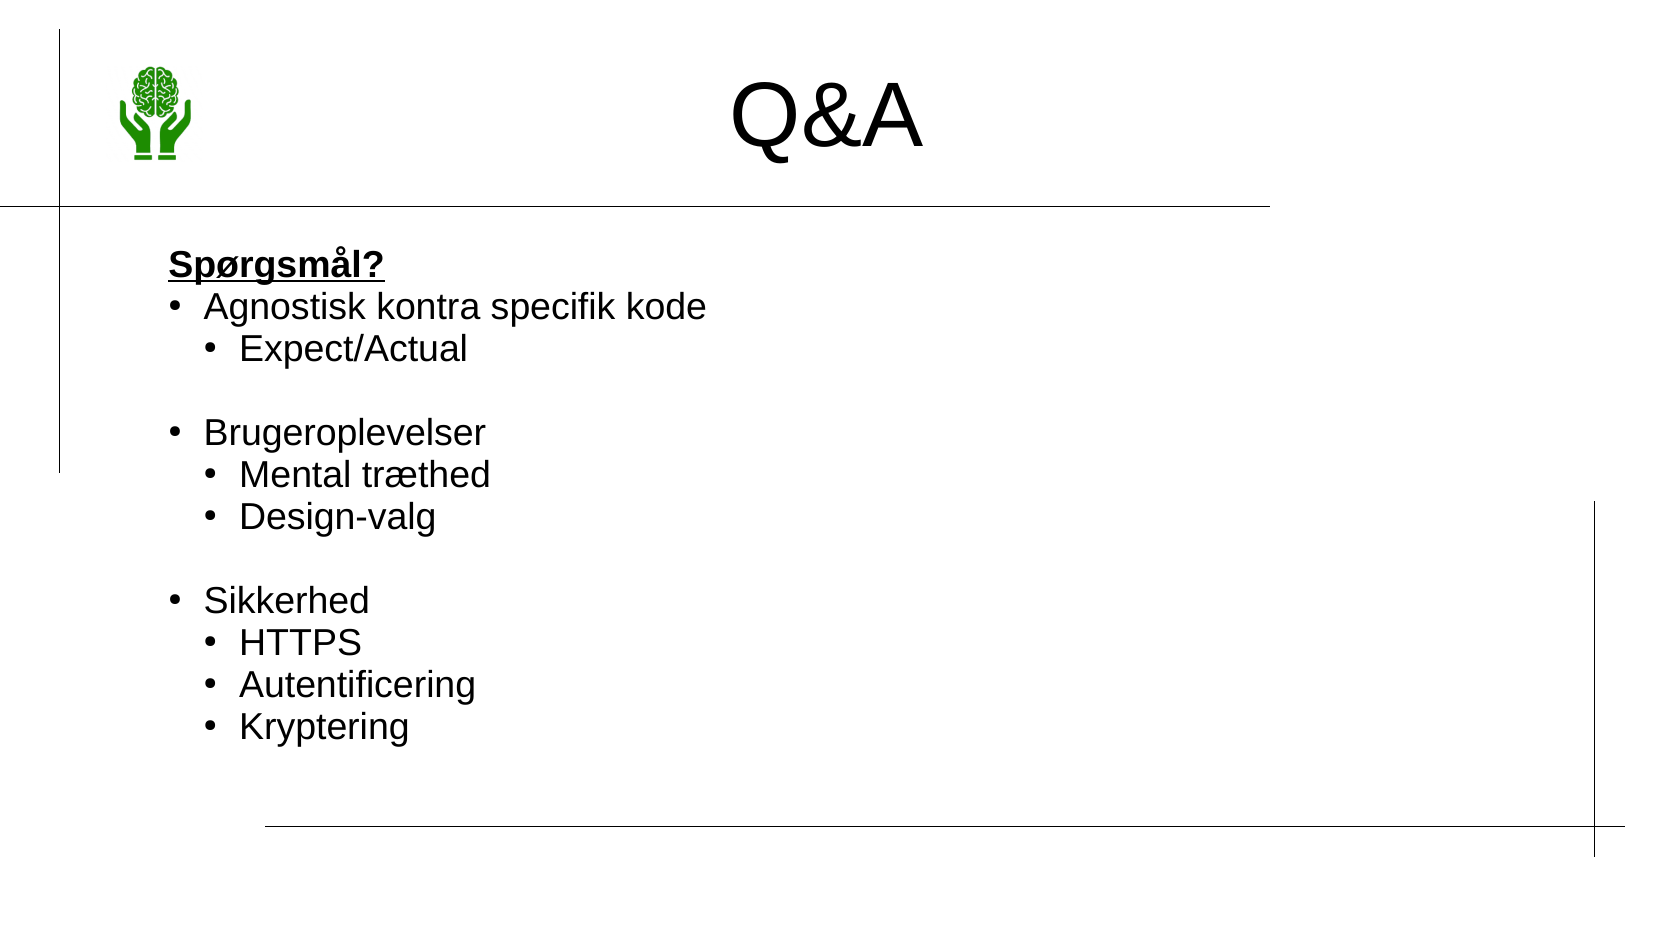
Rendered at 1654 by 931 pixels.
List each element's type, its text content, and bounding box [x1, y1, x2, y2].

picture [106, 65, 203, 162]
title Q&A [82, 37, 1571, 193]
text_box Spørgsmål? Agnostisk kontra specifik kode Expect/Actual Brugeroplevelser Mental træthed Design-valg Sikkerhed HTTPS Autentificering Kryptering [118, 236, 1359, 798]
